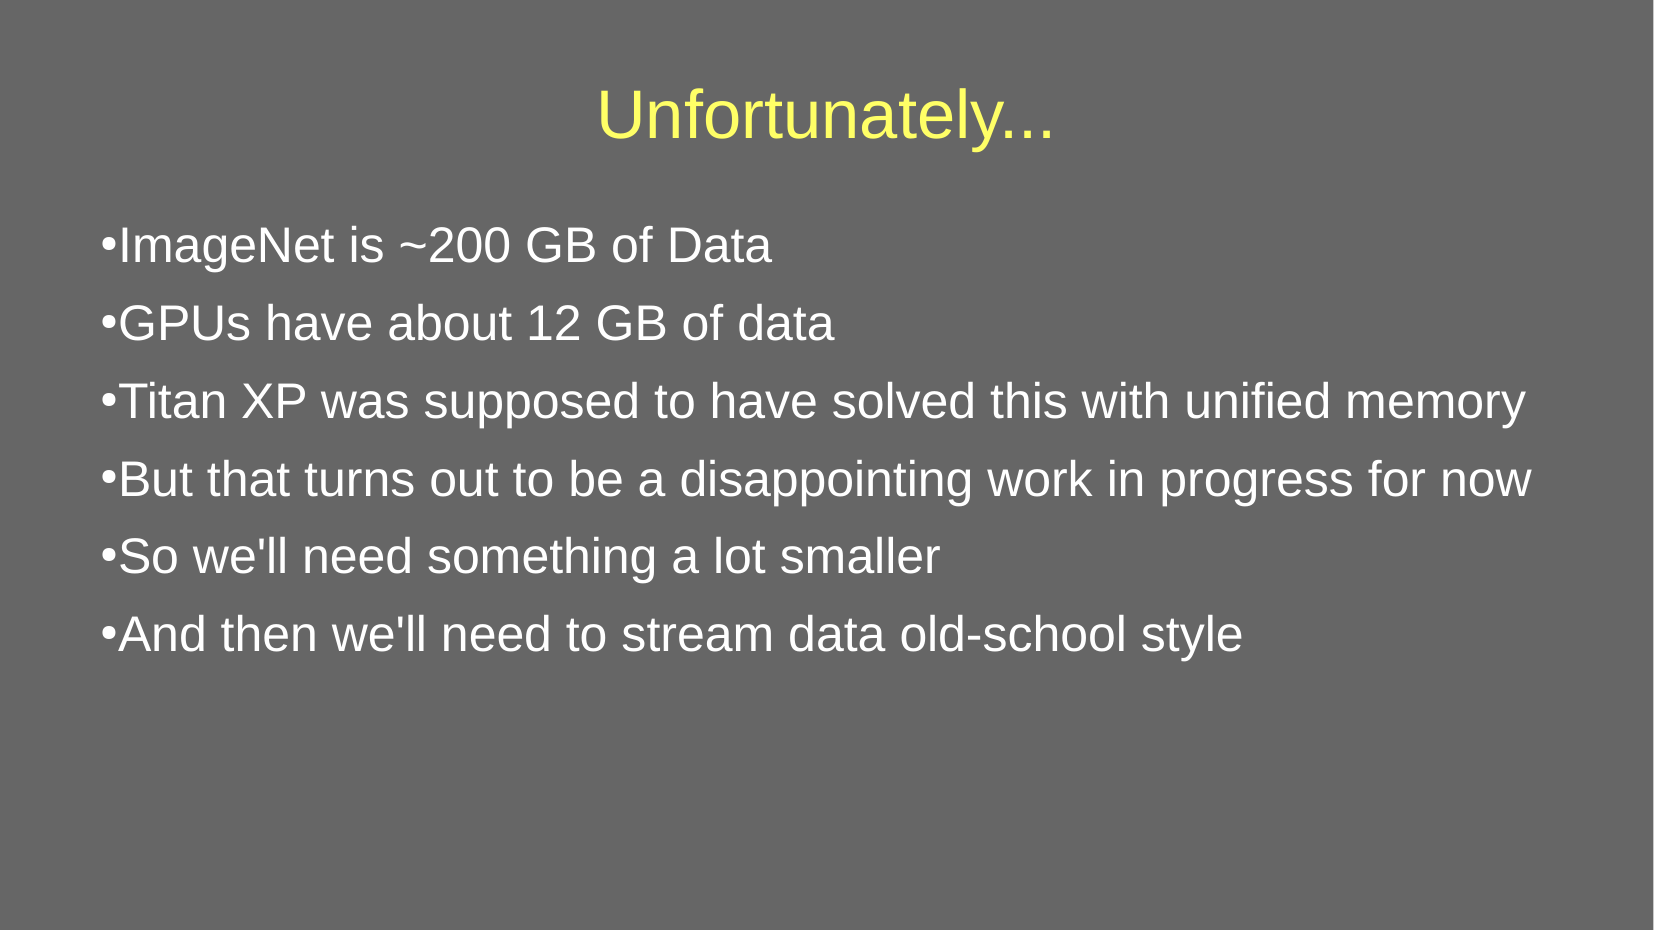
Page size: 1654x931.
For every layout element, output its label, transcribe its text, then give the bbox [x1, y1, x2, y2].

title Unfortunately... [82, 36, 1571, 193]
list ImageNet is ~200 GB of Data GPUs have about 12 GB of data Titan XP was supposed to have solved this with unified memory But that turns out to be a disappointing work in progress for now So we'll need something a lot smaller And then we'll need to stream data old-school style [82, 217, 1571, 757]
